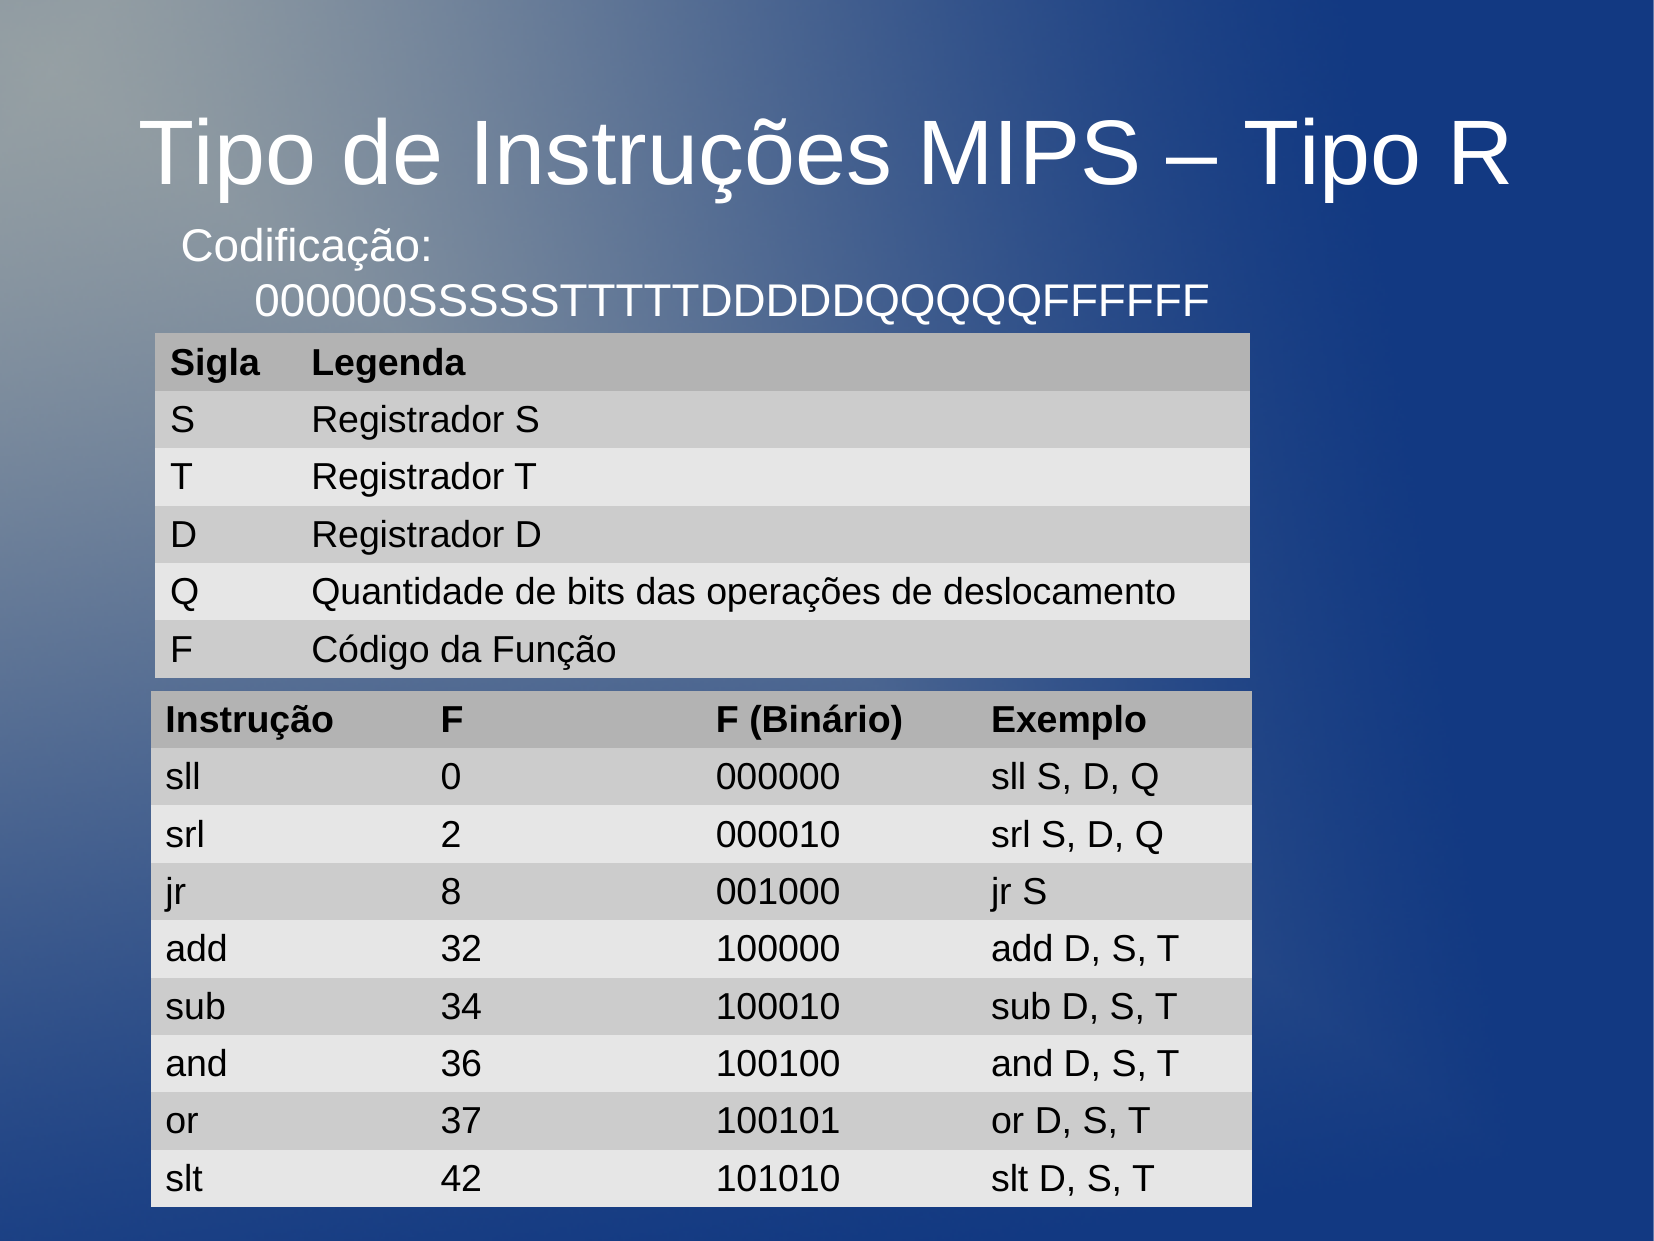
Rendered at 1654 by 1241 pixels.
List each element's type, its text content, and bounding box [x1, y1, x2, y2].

table_cell T [155, 448, 296, 506]
table_cell add D, S, T [976, 920, 1252, 978]
table_cell and D, S, T [976, 1035, 1252, 1092]
table_cell Código da Função [296, 620, 1250, 678]
table_cell Q [155, 563, 296, 620]
table_cell srl S, D, Q [976, 805, 1252, 863]
table_cell 36 [426, 1035, 701, 1092]
table_cell 100000 [701, 920, 976, 978]
table_cell jr S [976, 863, 1252, 920]
table_cell 000000 [701, 748, 976, 805]
table_cell 100010 [701, 978, 976, 1035]
table_cell sub D, S, T [976, 978, 1252, 1035]
table_cell 34 [426, 978, 701, 1035]
table_cell add [151, 920, 426, 978]
table_cell srl [151, 805, 426, 863]
table_cell S [155, 391, 296, 448]
table_cell F [155, 620, 296, 678]
table_cell or [151, 1092, 426, 1150]
table_cell D [155, 506, 296, 563]
table_cell Registrador D [296, 506, 1250, 563]
table_cell 0 [426, 748, 701, 805]
table_header Sigla [155, 333, 296, 391]
table_cell or D, S, T [976, 1092, 1252, 1150]
table_cell 32 [426, 920, 701, 978]
table_header Instrução [151, 691, 426, 748]
table_header F [426, 691, 701, 748]
table_cell slt D, S, T [976, 1150, 1252, 1207]
table_cell sub [151, 978, 426, 1035]
table_cell 8 [426, 863, 701, 920]
table_header Legenda [296, 333, 1250, 391]
table_cell and [151, 1035, 426, 1092]
table_cell Registrador S [296, 391, 1250, 448]
table_cell Registrador T [296, 448, 1250, 506]
table_cell 2 [426, 805, 701, 863]
table_cell 100100 [701, 1035, 976, 1092]
table_cell 001000 [701, 863, 976, 920]
table_cell slt [151, 1150, 426, 1207]
table_cell Quantidade de bits das operações de deslocamento [296, 563, 1250, 620]
table_cell 000010 [701, 805, 976, 863]
table_cell jr [151, 863, 426, 920]
table_header F (Binário) [701, 691, 976, 748]
table_cell 37 [426, 1092, 701, 1150]
table_cell 101010 [701, 1150, 976, 1207]
table_cell sll S, D, Q [976, 748, 1252, 805]
table_header Exemplo [976, 691, 1252, 748]
table_cell 100101 [701, 1092, 976, 1150]
title Tipo de Instruções MIPS – Tipo R [82, 49, 1571, 257]
text_box Codificação: 000000SSSSSTTTTTDDDDDQQQQQFFFFFF [165, 212, 1501, 335]
table_cell sll [151, 748, 426, 805]
table_cell 42 [426, 1150, 701, 1207]
picture [0, 0, 1654, 1241]
